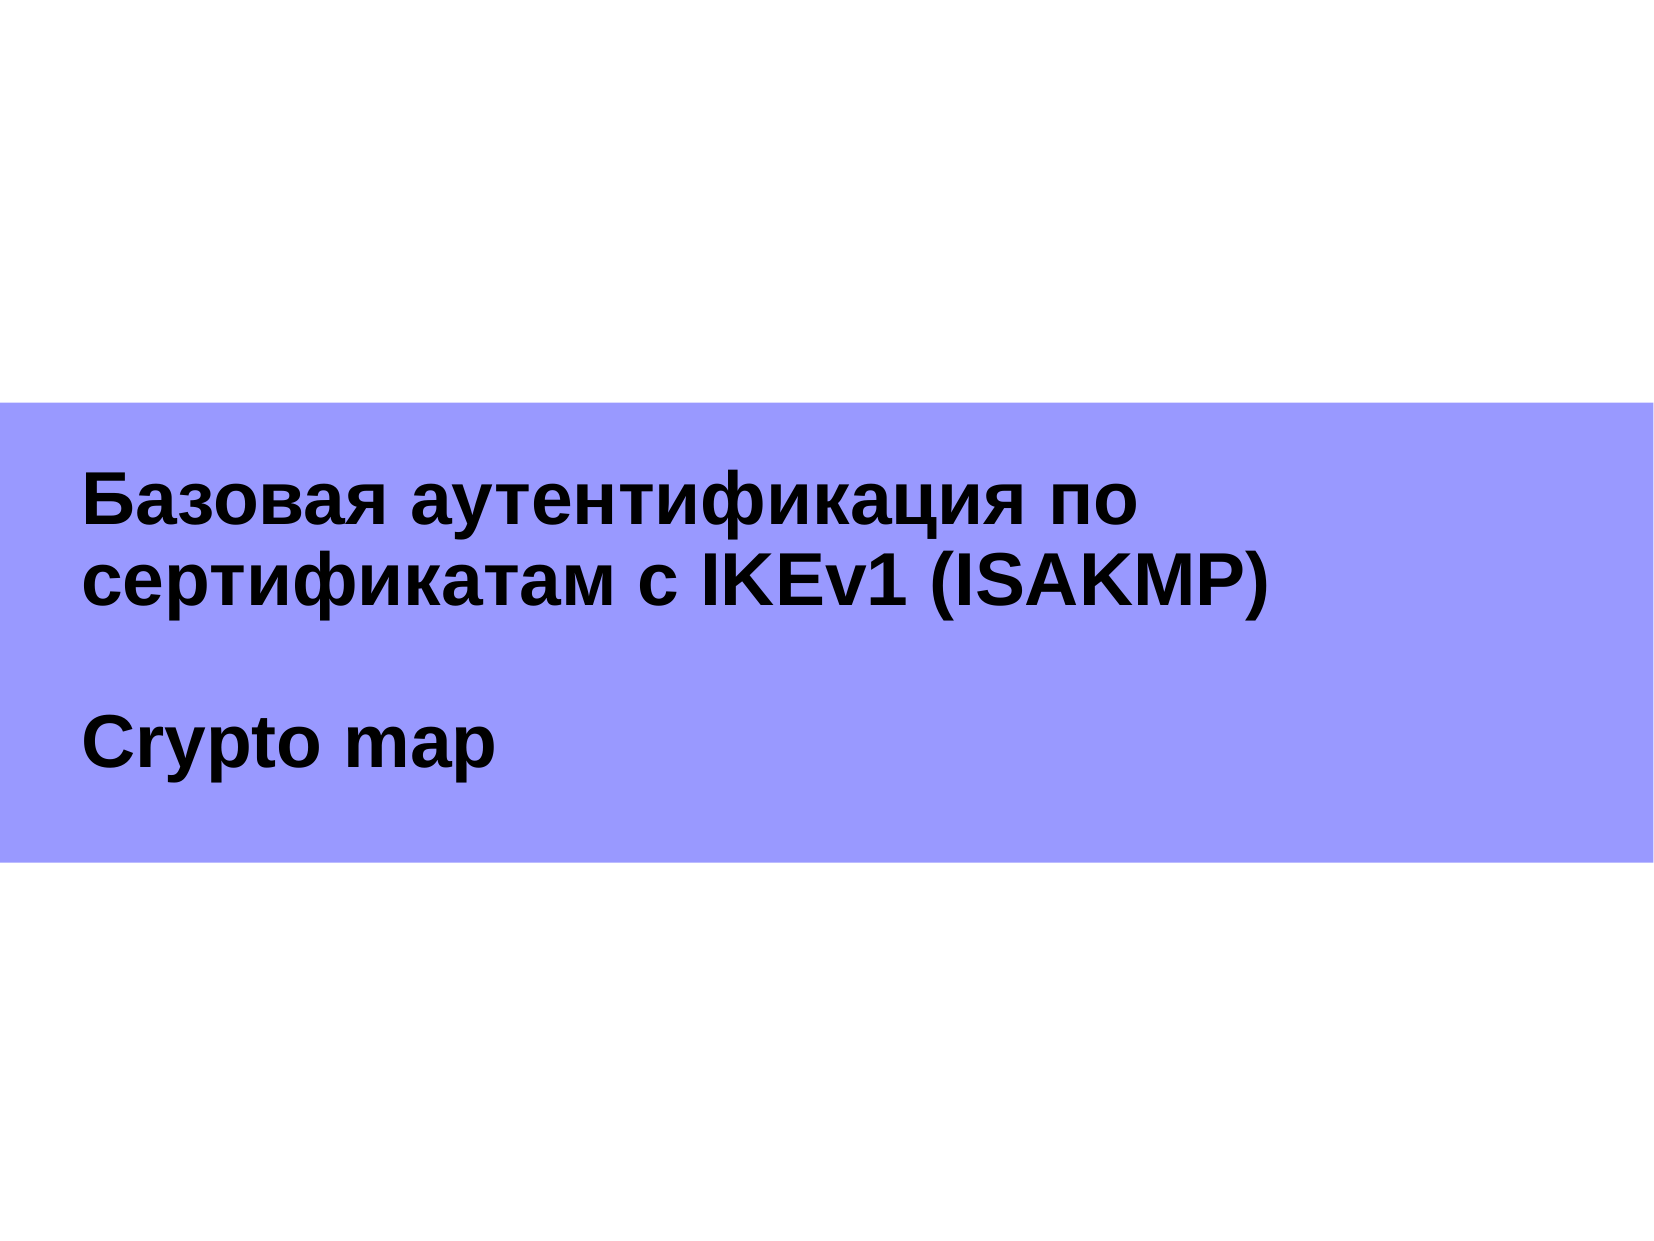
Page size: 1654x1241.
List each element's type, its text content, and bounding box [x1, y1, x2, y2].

text_box Базовая аутентификация по сертификатам с IKEv1 (ISAKMP) Crypto map [67, 452, 1530, 803]
